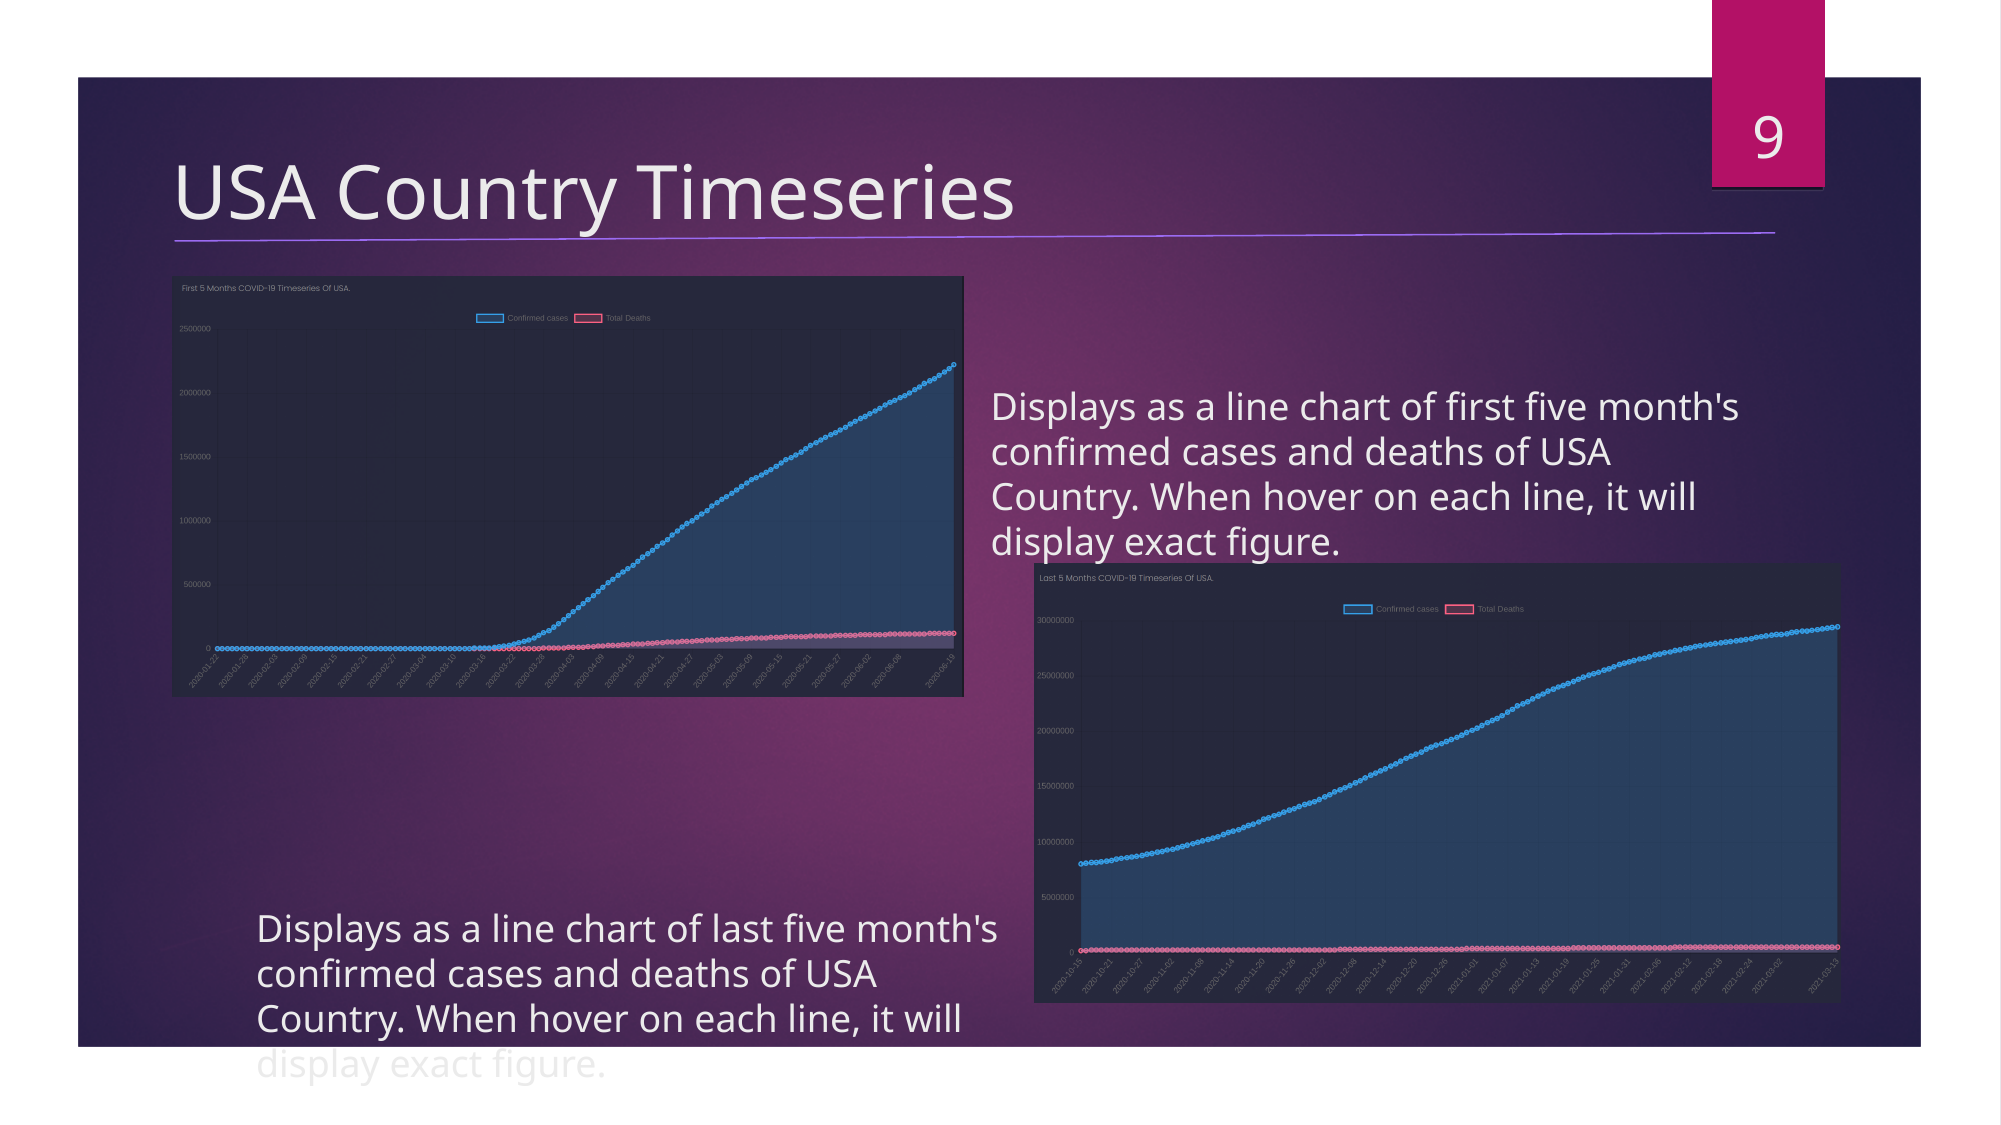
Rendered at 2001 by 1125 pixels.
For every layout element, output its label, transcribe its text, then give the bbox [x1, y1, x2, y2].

text_box 9 [1737, 43, 1842, 178]
text_box Displays as a line chart of last five month's confirmed cases and deaths of USA Country. When hover on each line, it will display exact figure. [241, 897, 1141, 1041]
picture [1034, 563, 1841, 1003]
text_box [1253, 537, 1265, 553]
title USA Country Timeseries [157, 99, 1606, 243]
text_box Displays as a line chart of first five month's confirmed cases and deaths of USA Country. When hover on each line, it will display exact figure. [975, 375, 1875, 519]
text_box [1034, 285, 1777, 375]
picture [172, 276, 964, 697]
text_box [1034, 519, 1777, 563]
text_box [1047, 537, 1059, 553]
